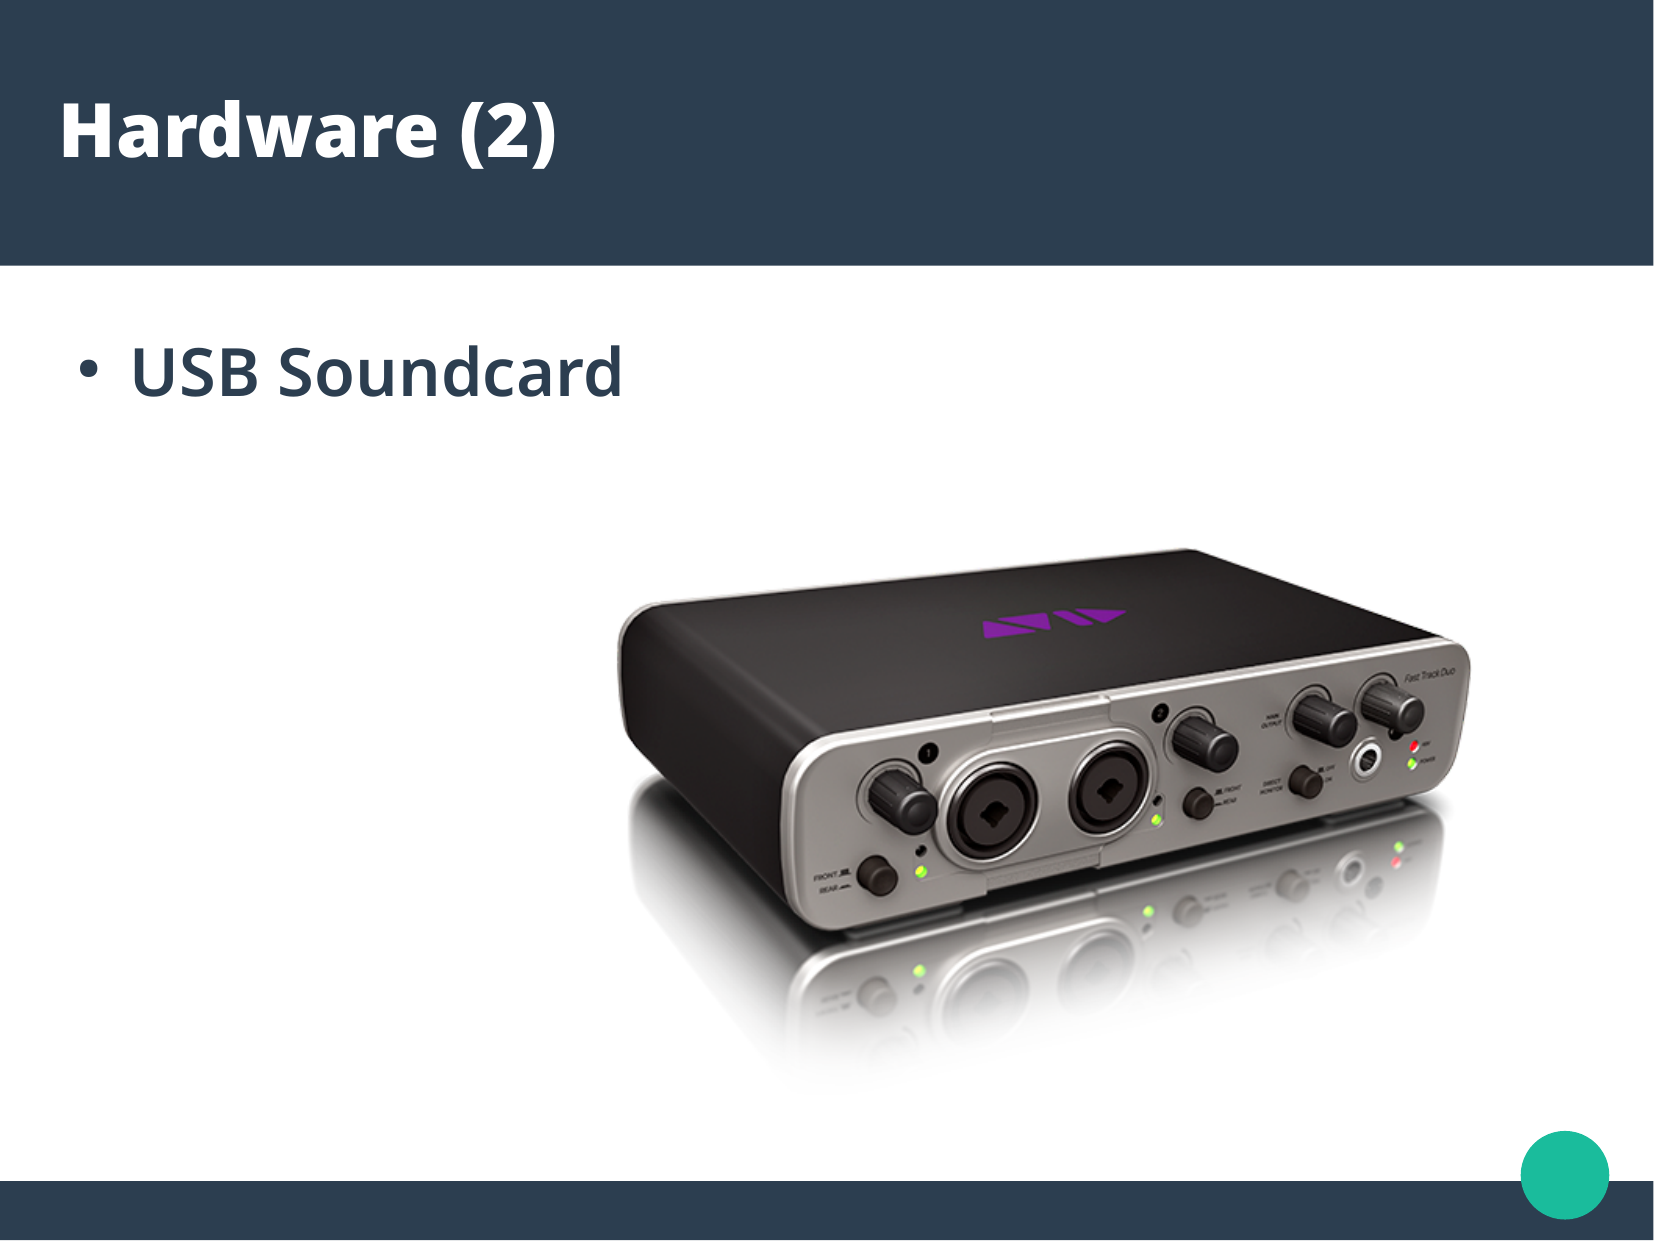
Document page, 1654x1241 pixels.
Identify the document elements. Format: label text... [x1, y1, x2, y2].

picture [614, 543, 1474, 1098]
list USB Soundcard [59, 324, 1595, 1152]
title Hardware (2) [59, 49, 1595, 207]
